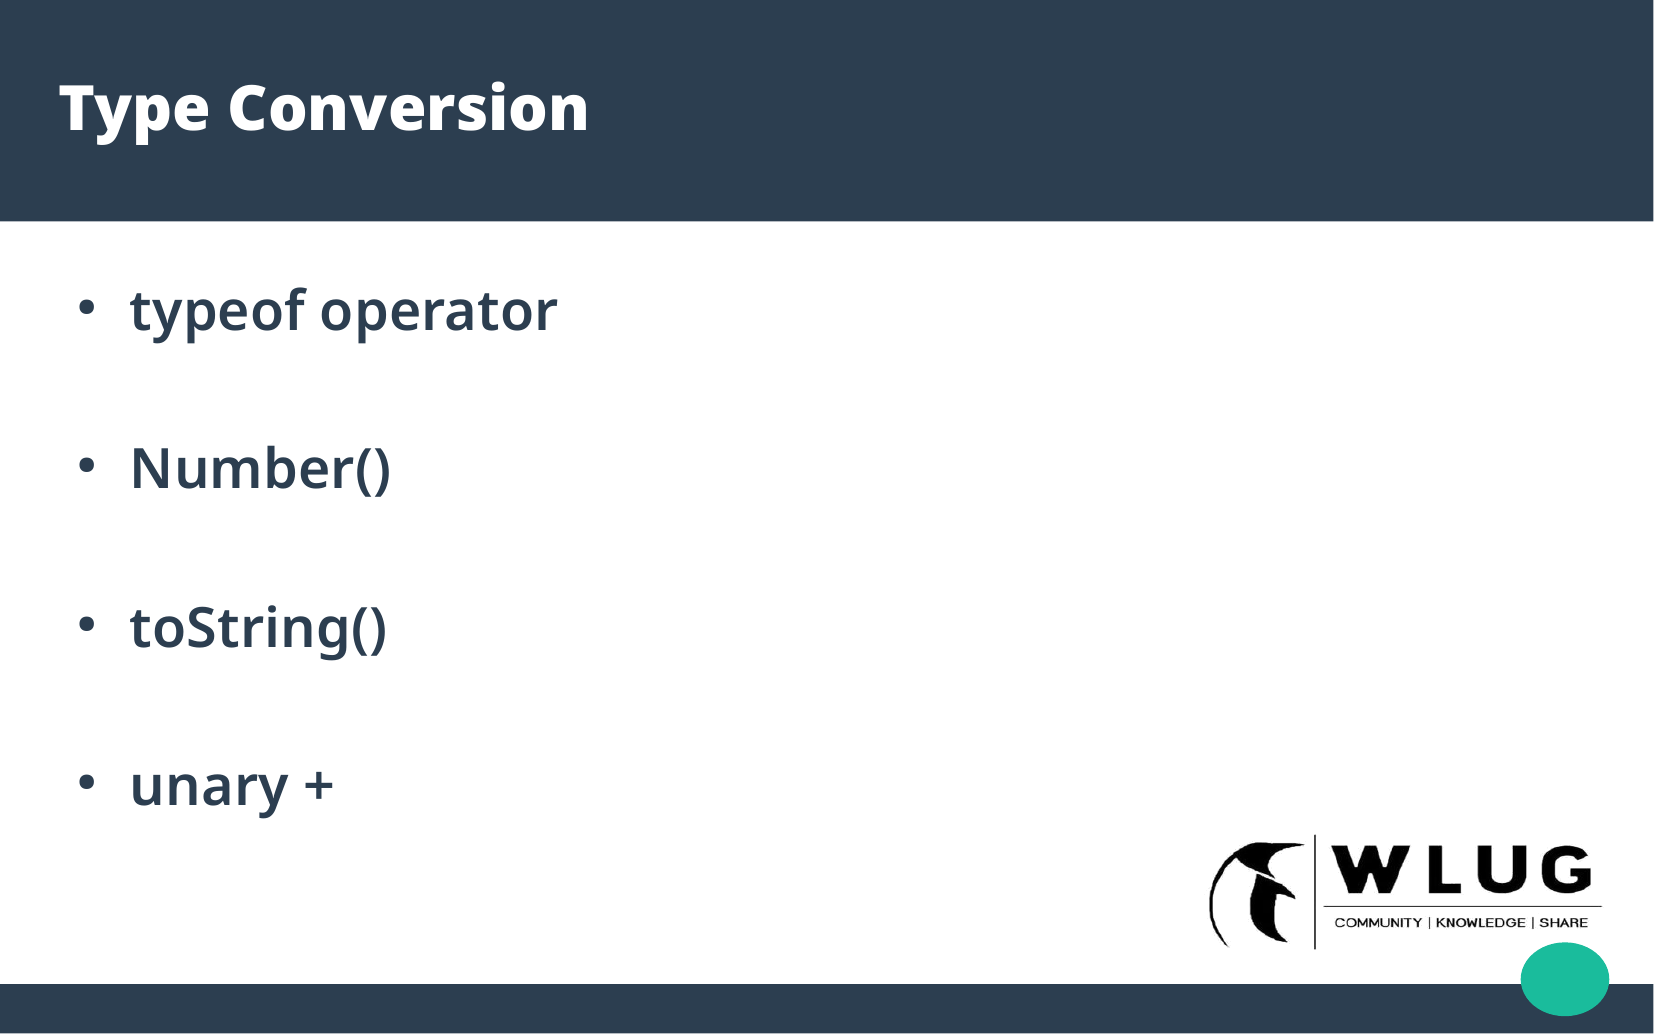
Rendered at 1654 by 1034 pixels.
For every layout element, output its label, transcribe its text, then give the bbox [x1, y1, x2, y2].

title Type Conversion [59, 41, 1595, 173]
picture [1182, 826, 1616, 955]
list typeof operator Number() toString() unary + [59, 270, 1595, 960]
